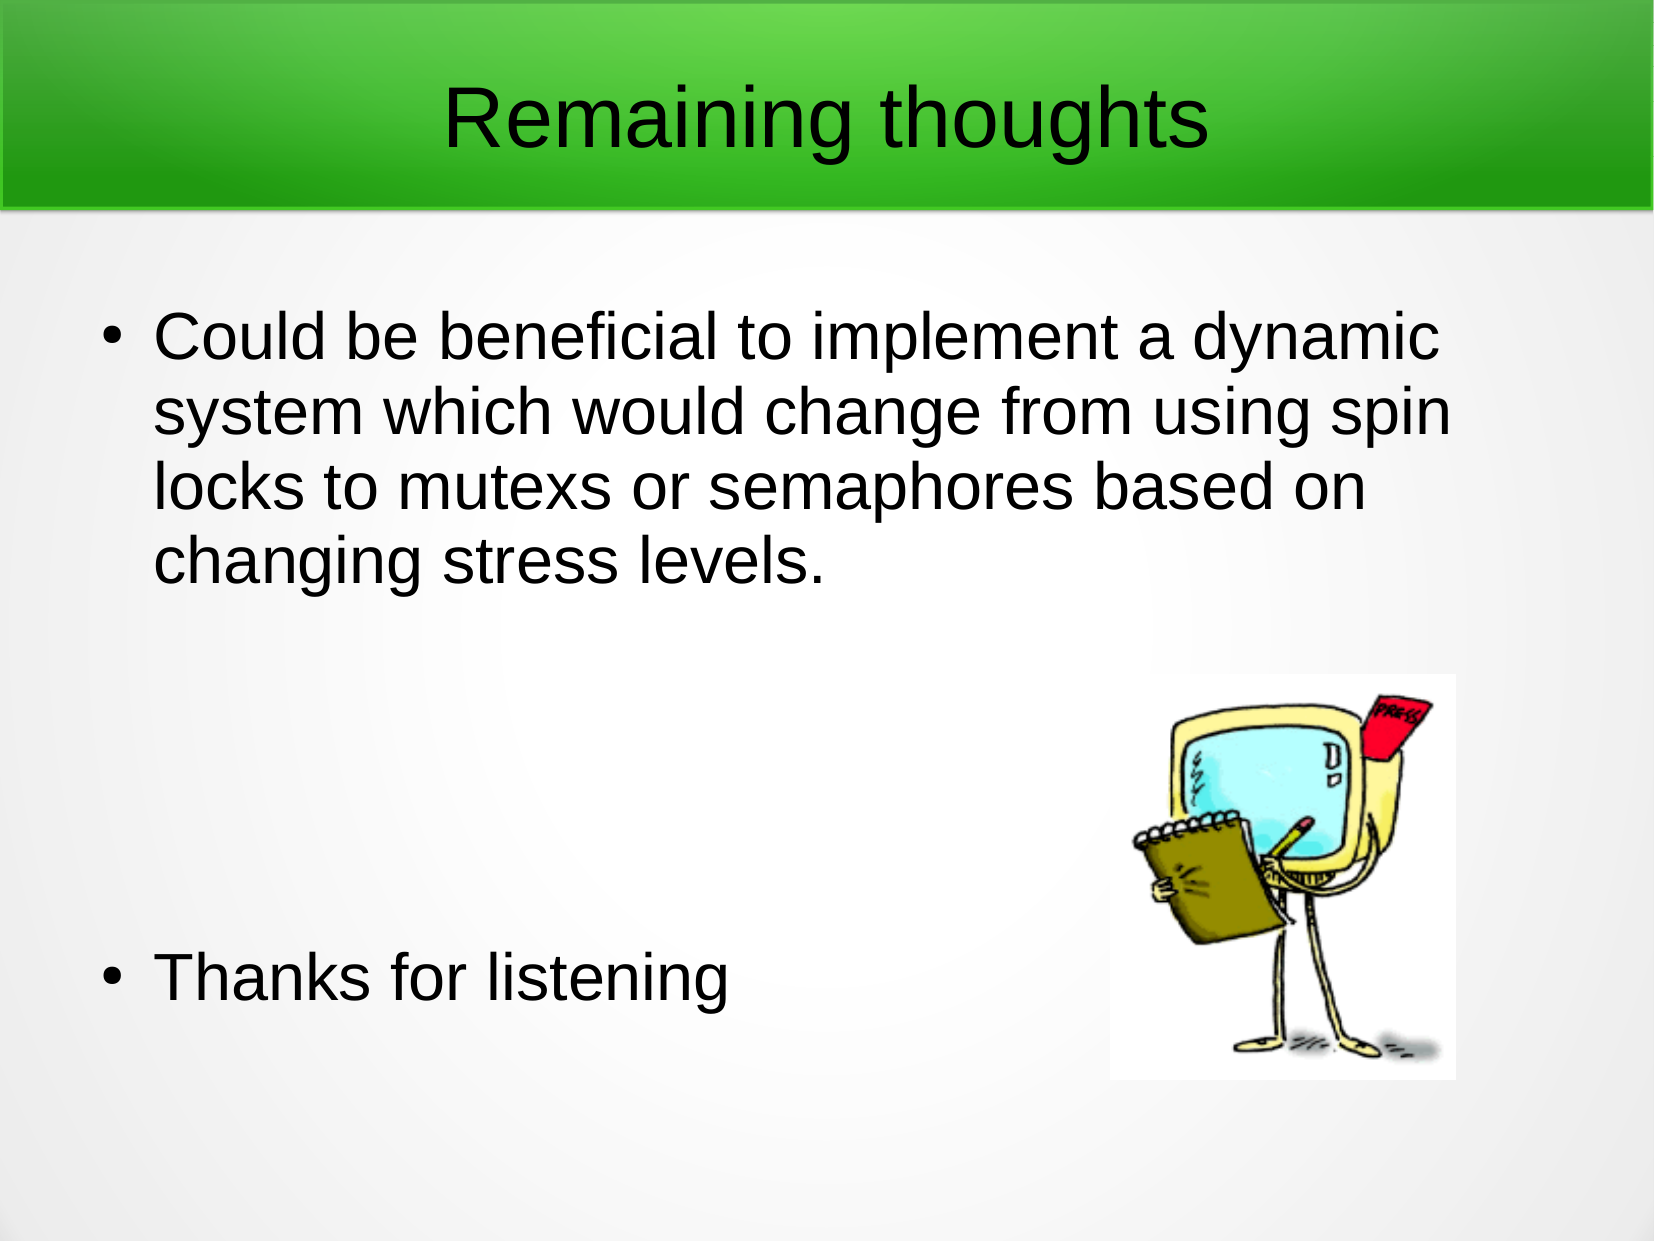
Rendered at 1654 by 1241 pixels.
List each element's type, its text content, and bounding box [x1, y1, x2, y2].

title Remaining thoughts [82, 47, 1571, 189]
picture [1110, 674, 1456, 1081]
list Could be beneficial to implement a dynamic system which would change from using spin locks to mutexs or semaphores based on changing stress levels. Thanks for listening [82, 299, 1571, 1019]
